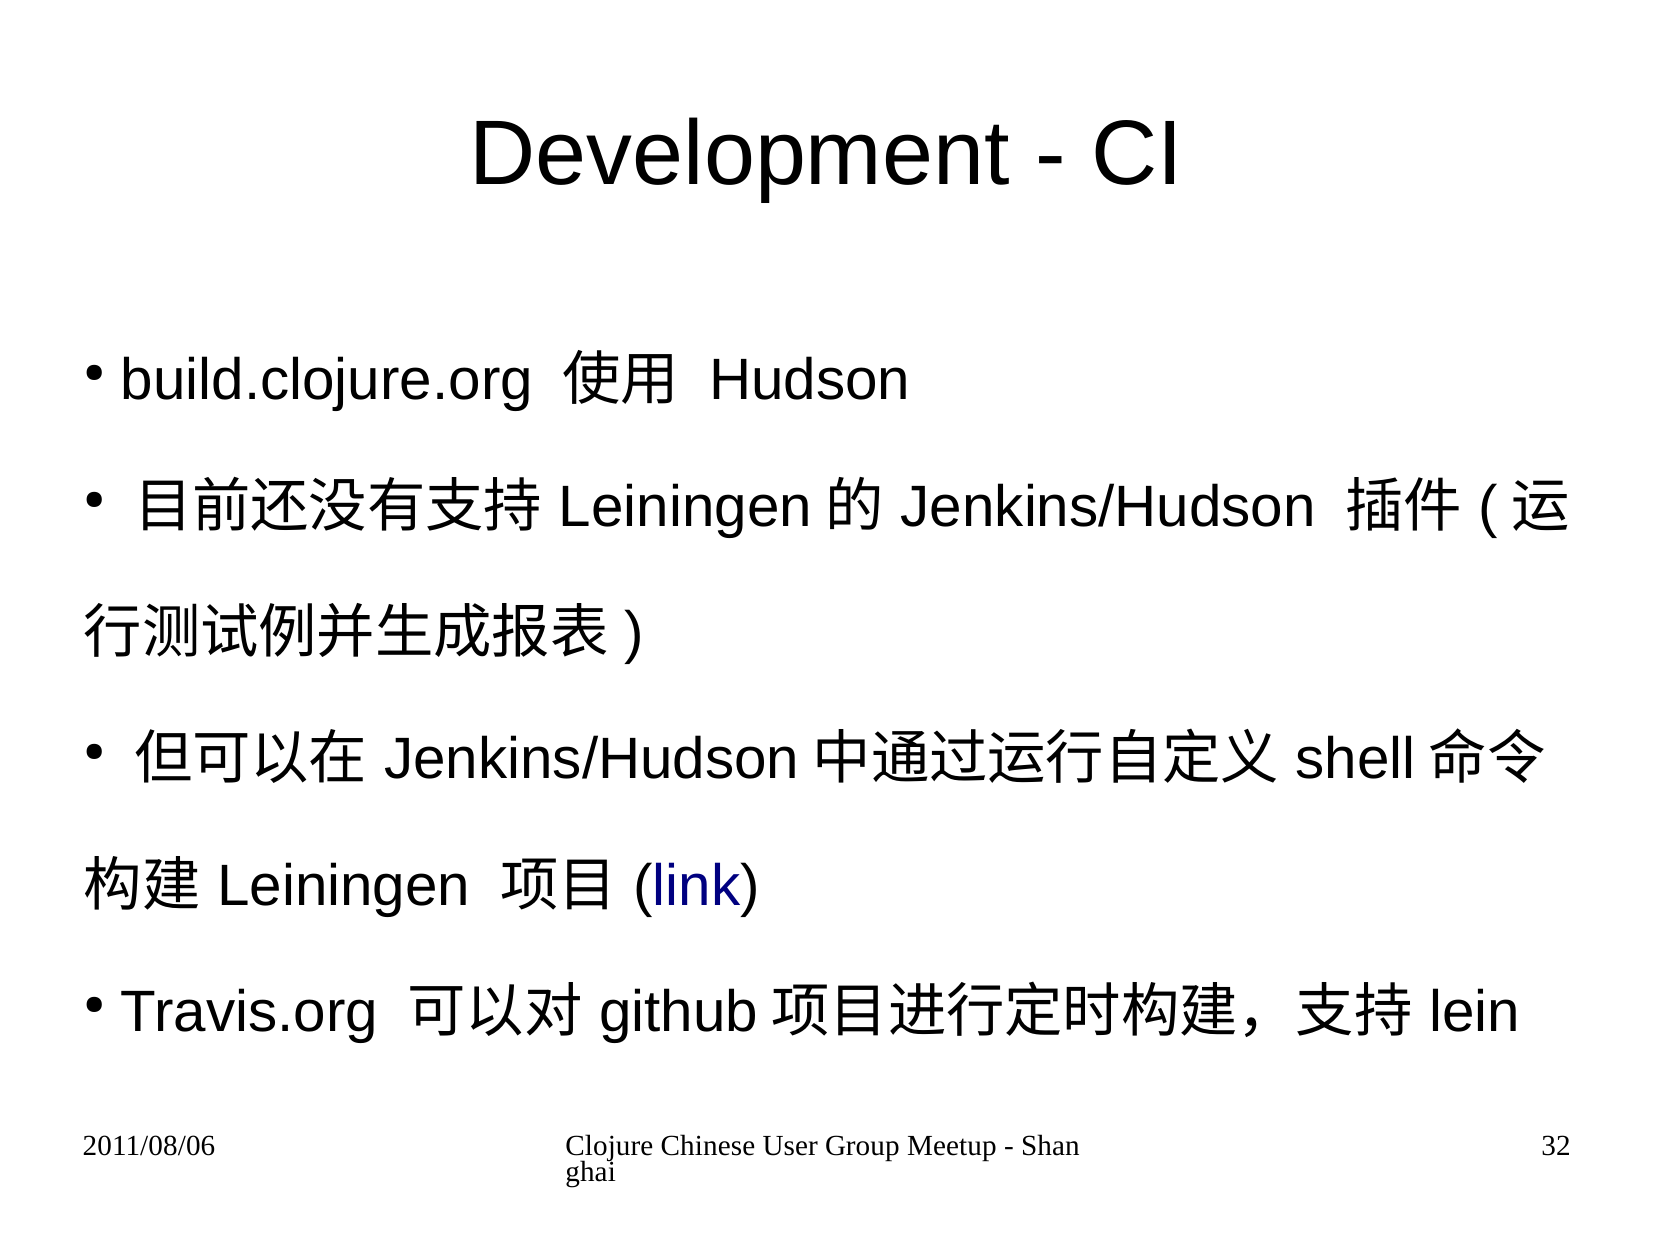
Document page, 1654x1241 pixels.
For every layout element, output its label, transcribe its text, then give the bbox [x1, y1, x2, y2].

subtitle build.clojure.org 使用 Hudson 目前还没有支持Leiningen的Jenkins/Hudson 插件(运行测试例并生成报表) 但可以在Jenkins/Hudson中通过运行自定义shell命令构建Leiningen 项目(link) Travis.org 可以对github项目进行定时构建，支持lein [82, 290, 1571, 1109]
title Development - CI [82, 49, 1571, 257]
